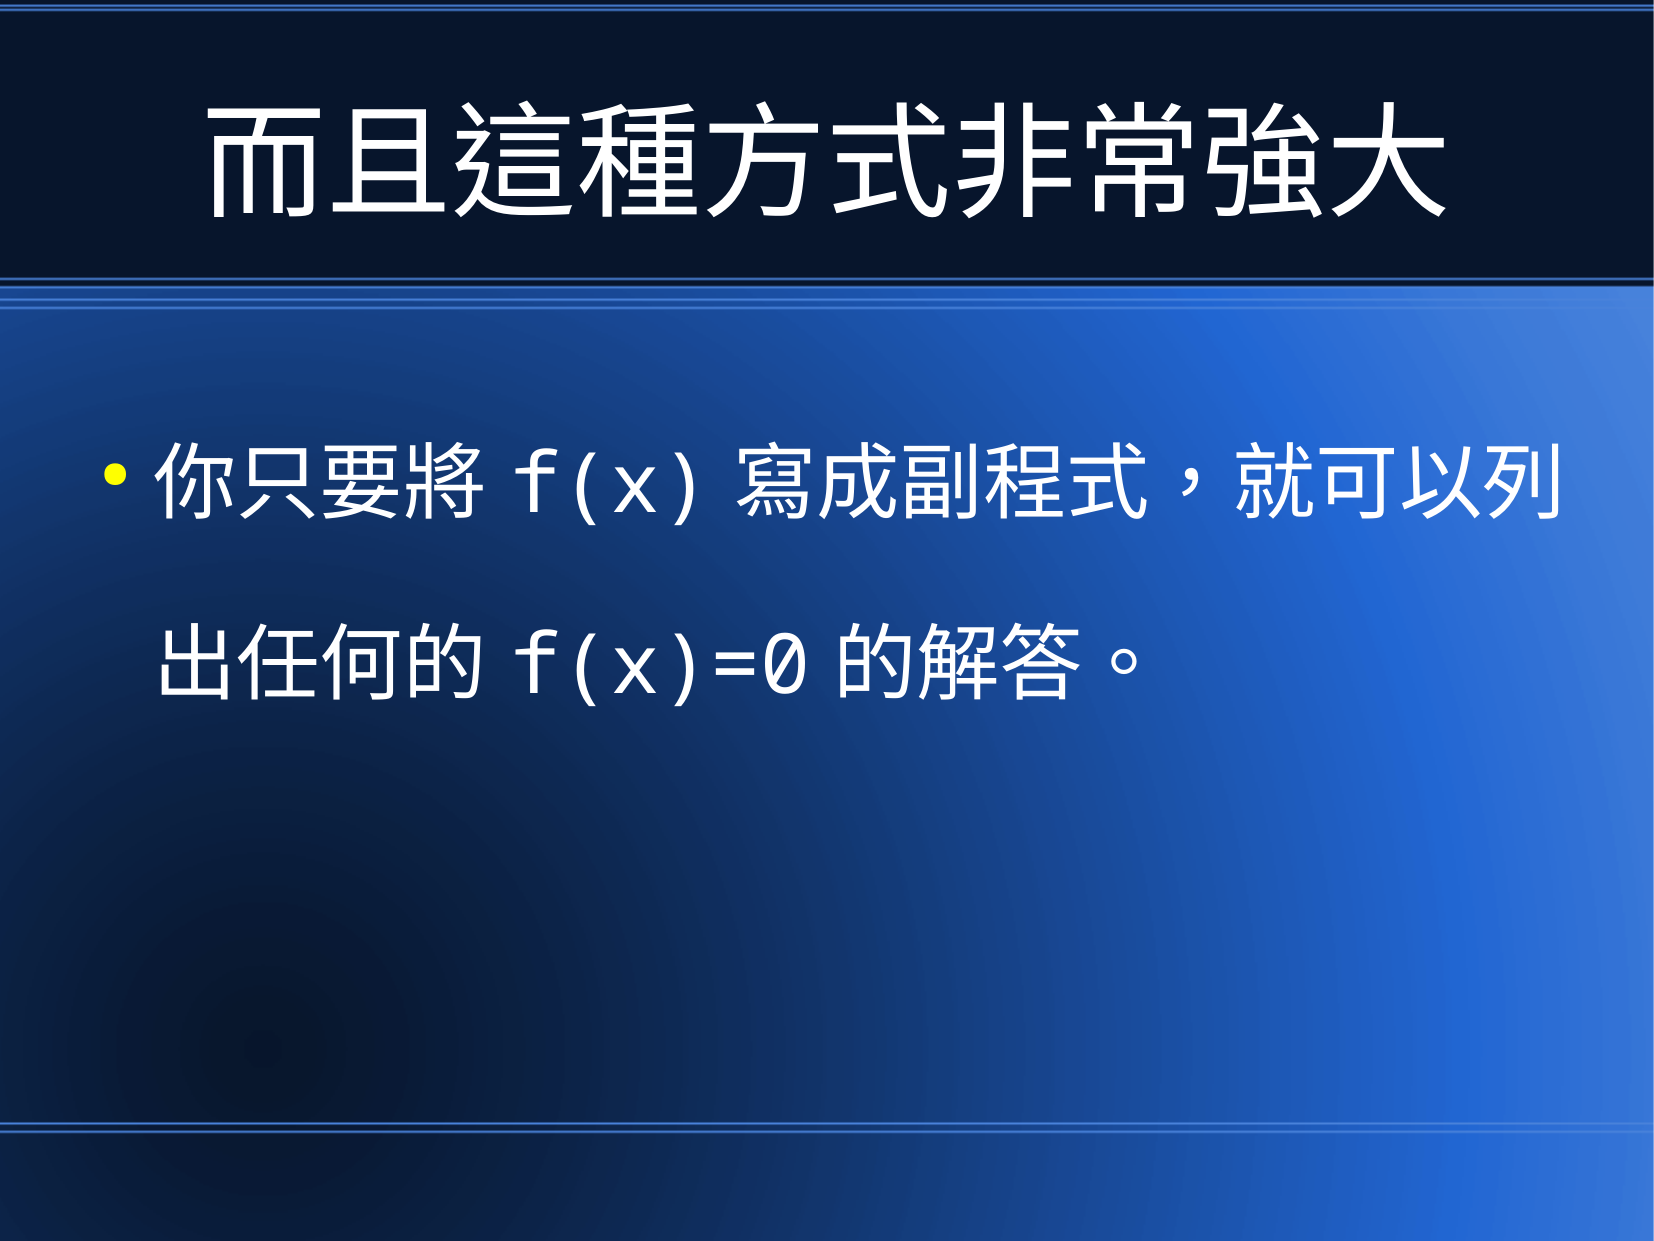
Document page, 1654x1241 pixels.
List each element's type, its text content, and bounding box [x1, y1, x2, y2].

list 你只要將f(x)寫成副程式，就可以列出任何的f(x)=0的解答。 [82, 355, 1571, 1241]
title 而且這種方式非常強大 [82, 49, 1571, 257]
picture [0, 0, 1654, 1241]
